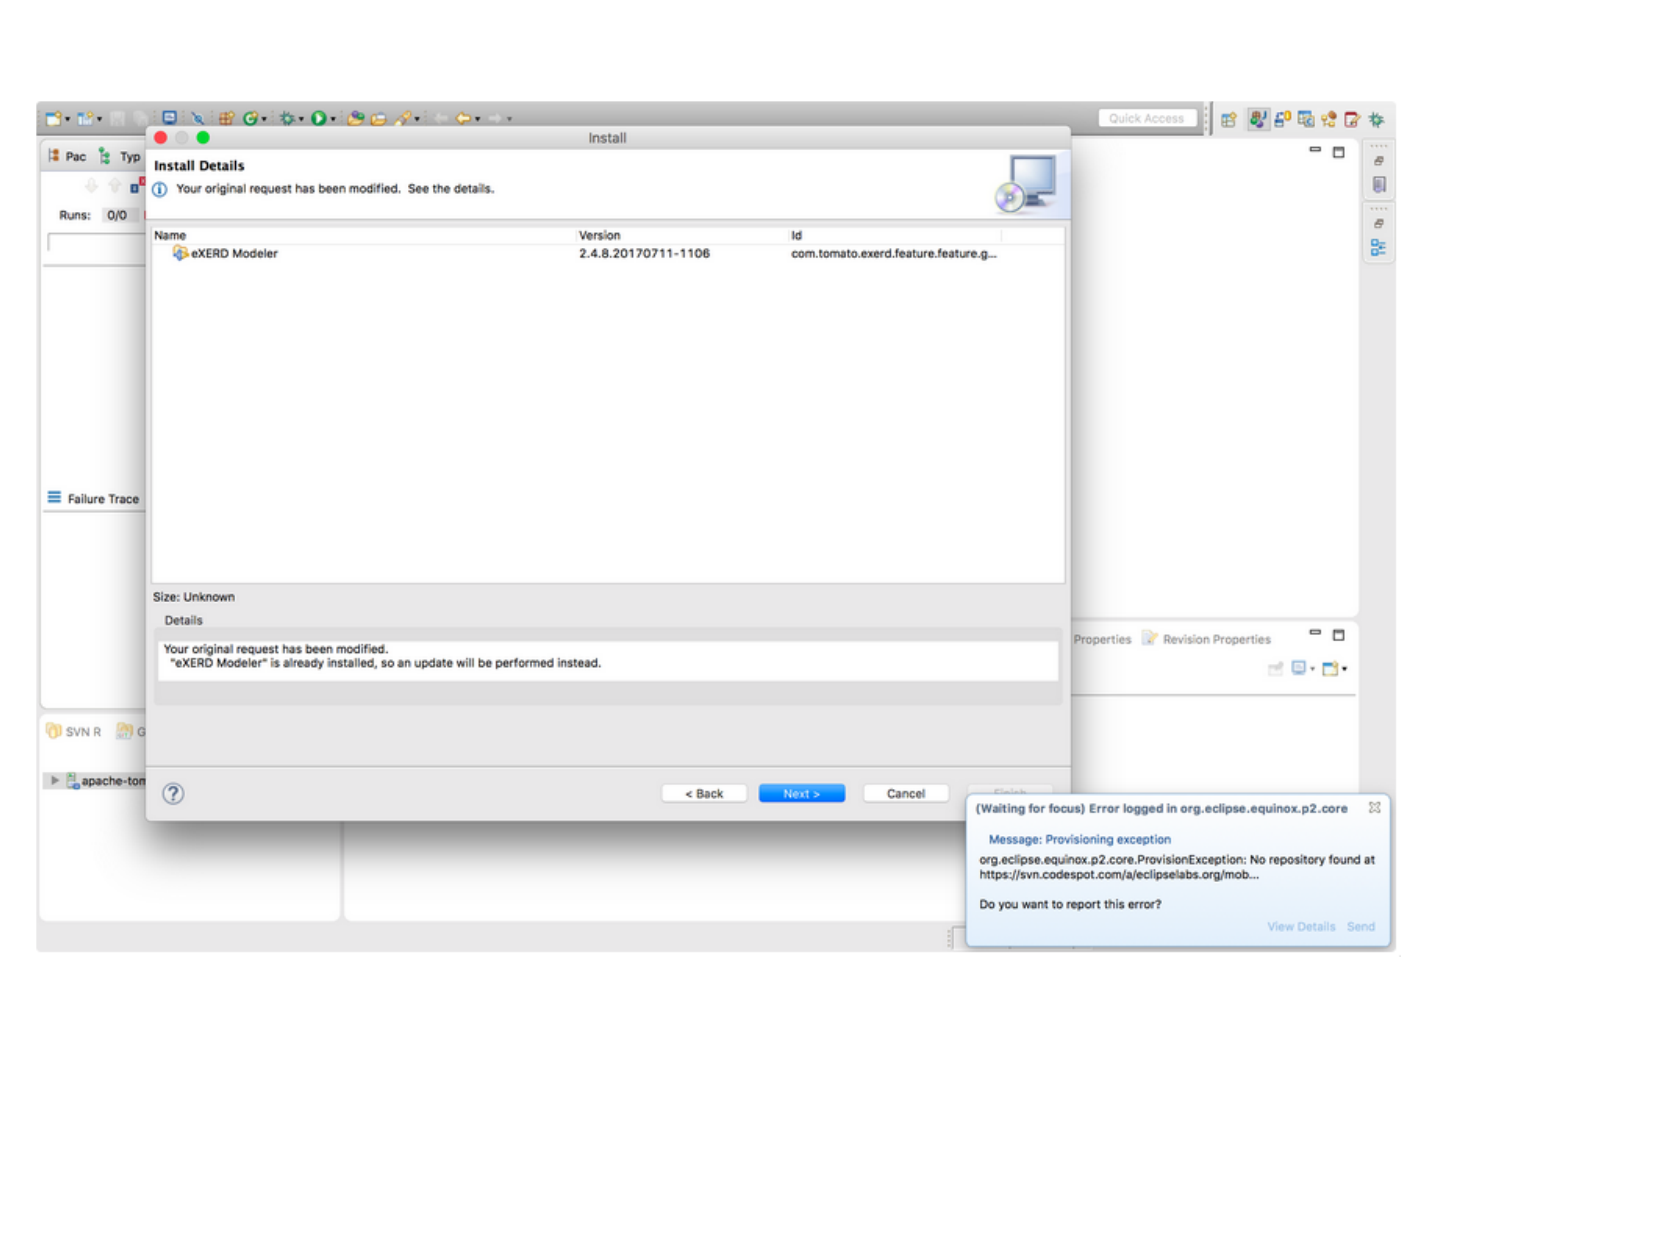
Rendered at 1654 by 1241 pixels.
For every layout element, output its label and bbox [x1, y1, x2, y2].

picture [35, 100, 1401, 957]
